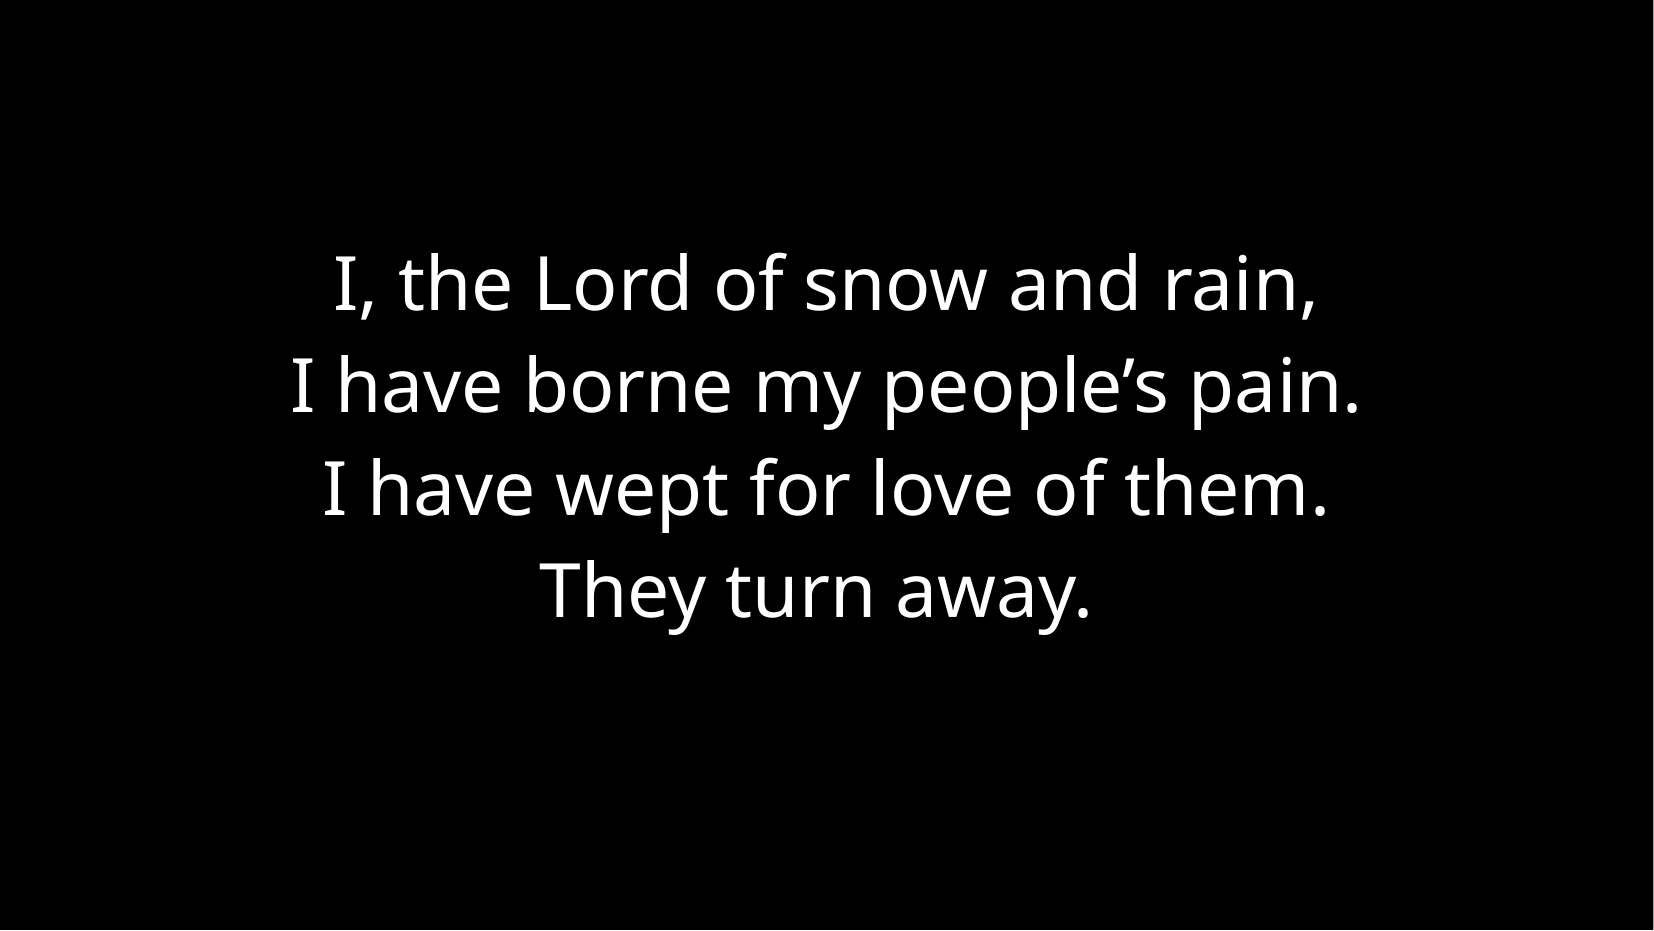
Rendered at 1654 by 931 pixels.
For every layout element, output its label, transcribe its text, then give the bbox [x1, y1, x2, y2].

list I, the Lord of snow and rain, I have borne my people’s pain. I have wept for love of them. They turn away. [0, 230, 1654, 922]
